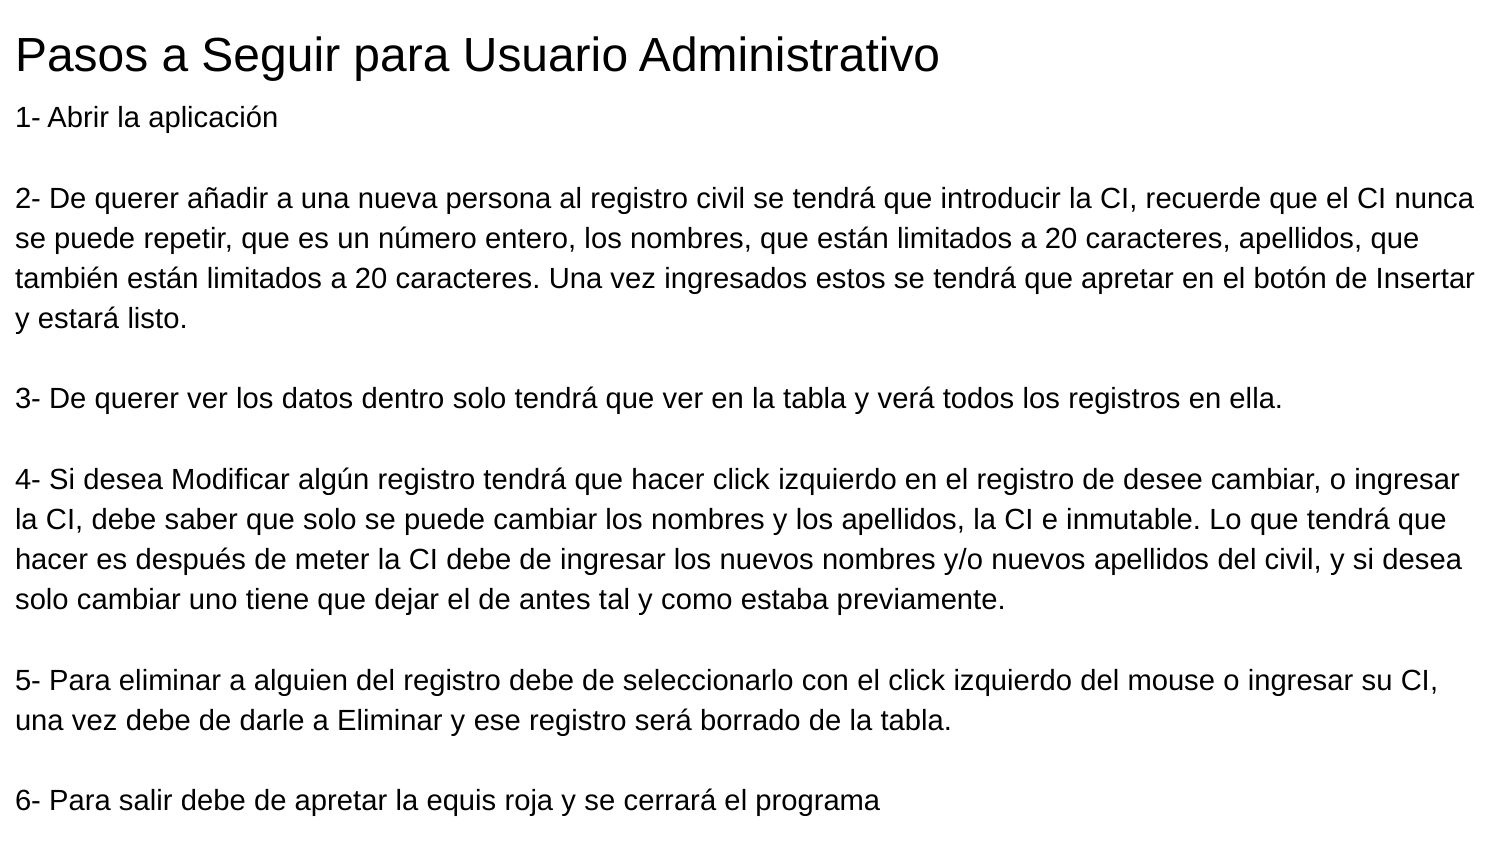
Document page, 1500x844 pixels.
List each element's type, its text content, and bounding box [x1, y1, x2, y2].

text_box Pasos a Seguir para Usuario Administrativo 1- Abrir la aplicación 2- De querer añadir a una nueva persona al registro civil se tendrá que introducir la CI, recuerde que el CI nunca se puede repetir, que es un número entero, los nombres, que están limitados a 20 caracteres, apellidos, que también están limitados a 20 caracteres. Una vez ingresados estos se tendrá que apretar en el botón de Insertar y estará listo. 3- De querer ver los datos dentro solo tendrá que ver en la tabla y verá todos los registros en ella. 4- Si desea Modificar algún registro tendrá que hacer click izquierdo en el registro de desee cambiar, o ingresar la CI, debe saber que solo se puede cambiar los nombres y los apellidos, la CI e inmutable. Lo que tendrá que hacer es después de meter la CI debe de ingresar los nuevos nombres y/o nuevos apellidos del civil, y si desea solo cambiar uno tiene que dejar el de antes tal y como estaba previamente. 5- Para eliminar a alguien del registro debe de seleccionarlo con el click izquierdo del mouse o ingresar su CI, una vez debe de darle a Eliminar y ese registro será borrado de la tabla. 6- Para salir debe de apretar la equis roja y se cerrará el programa [0, 0, 1500, 832]
